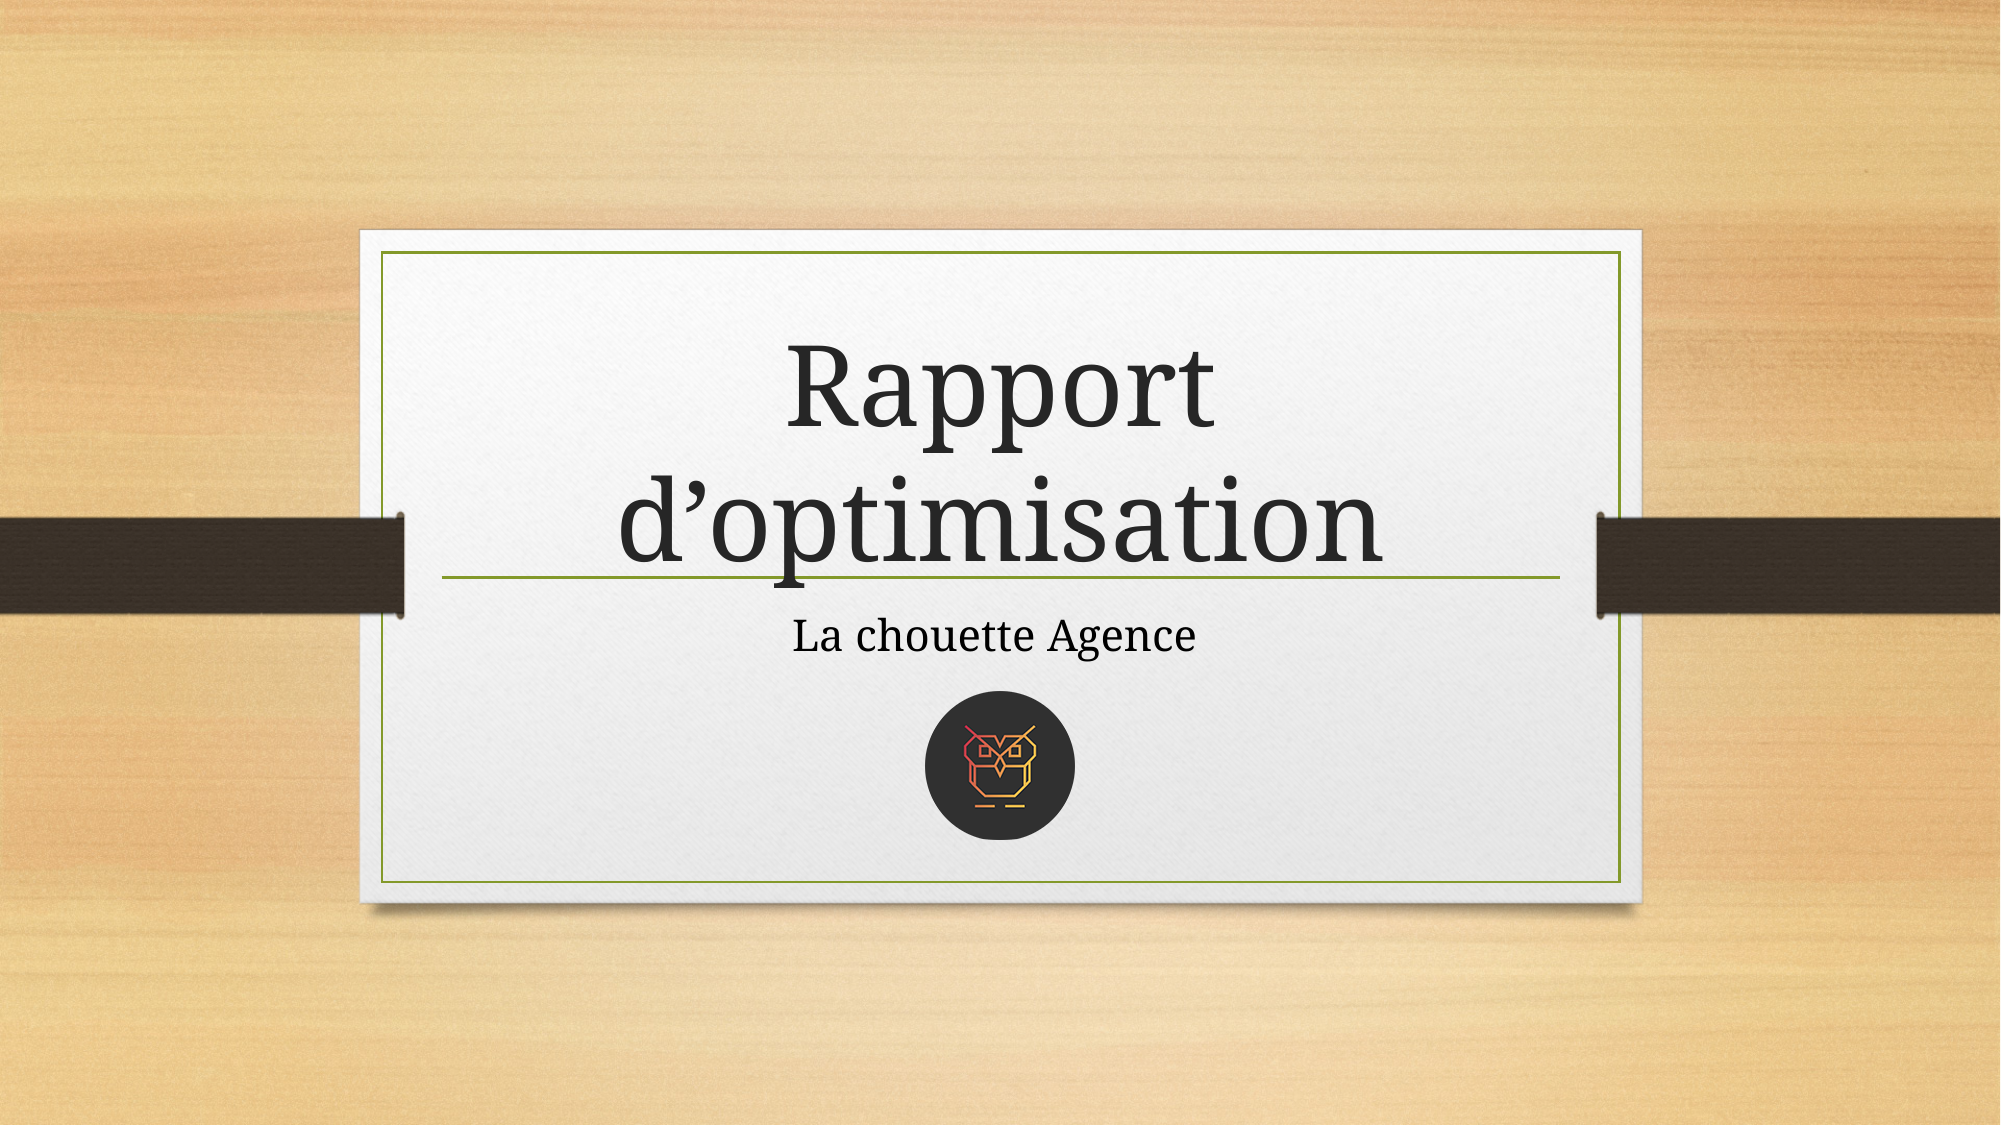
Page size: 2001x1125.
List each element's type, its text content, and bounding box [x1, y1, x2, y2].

subtitle La chouette Agence [441, 600, 1560, 817]
title Rapport d’optimisation [441, 306, 1560, 556]
picture [925, 691, 1075, 840]
